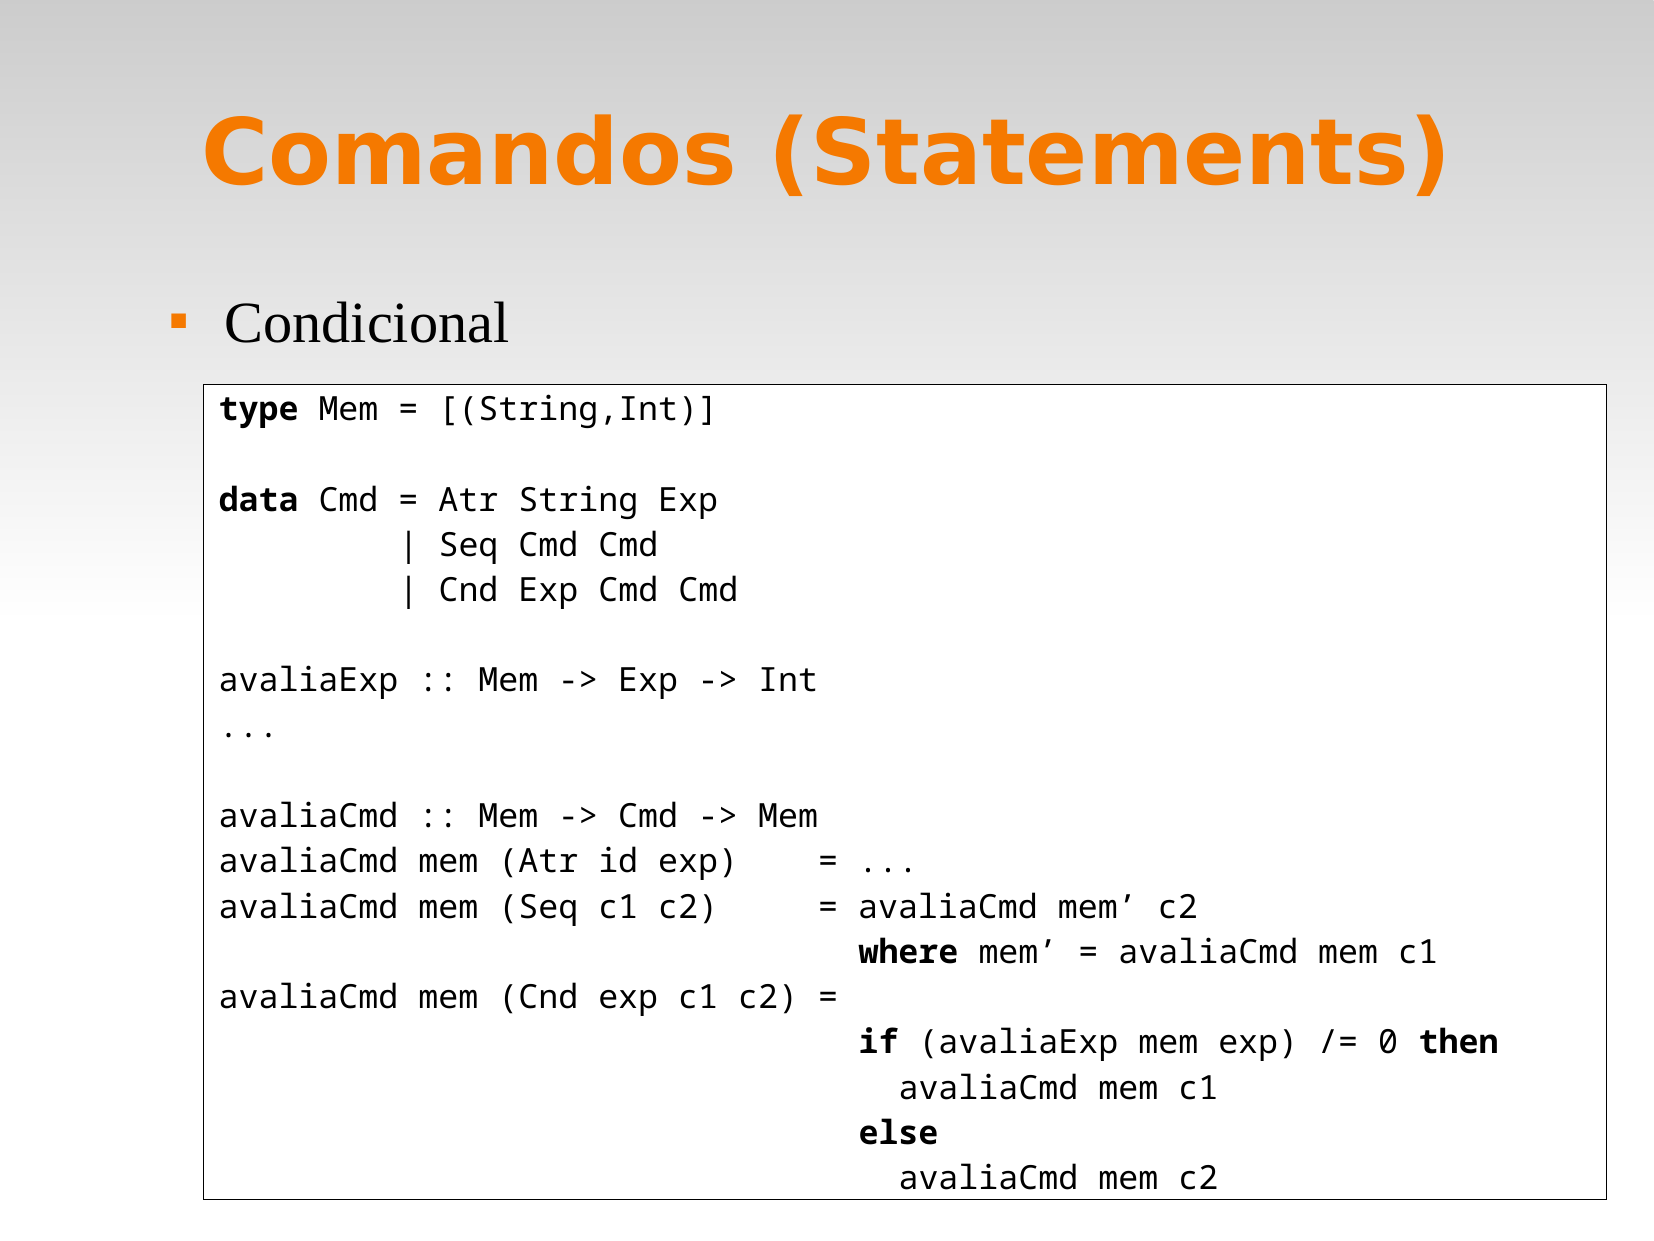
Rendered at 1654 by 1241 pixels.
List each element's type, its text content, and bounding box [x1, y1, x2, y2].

list Condicional [82, 290, 1571, 410]
title Comandos (Statements) [82, 49, 1571, 257]
text_box type Mem = [(String,Int)] data Cmd = Atr String Exp | Seq Cmd Cmd | Cnd Exp Cmd Cmd avaliaExp :: Mem -> Exp -> Int ... avaliaCmd :: Mem -> Cmd -> Mem avaliaCmd mem (Atr id exp) = ... avaliaCmd mem (Seq c1 c2) = avaliaCmd mem’ c2 where mem’ = avaliaCmd mem c1 avaliaCmd mem (Cnd exp c1 c2) = if (avaliaExp mem exp) /= 0 then avaliaCmd mem c1 else avaliaCmd mem c2 [203, 476, 1607, 1108]
